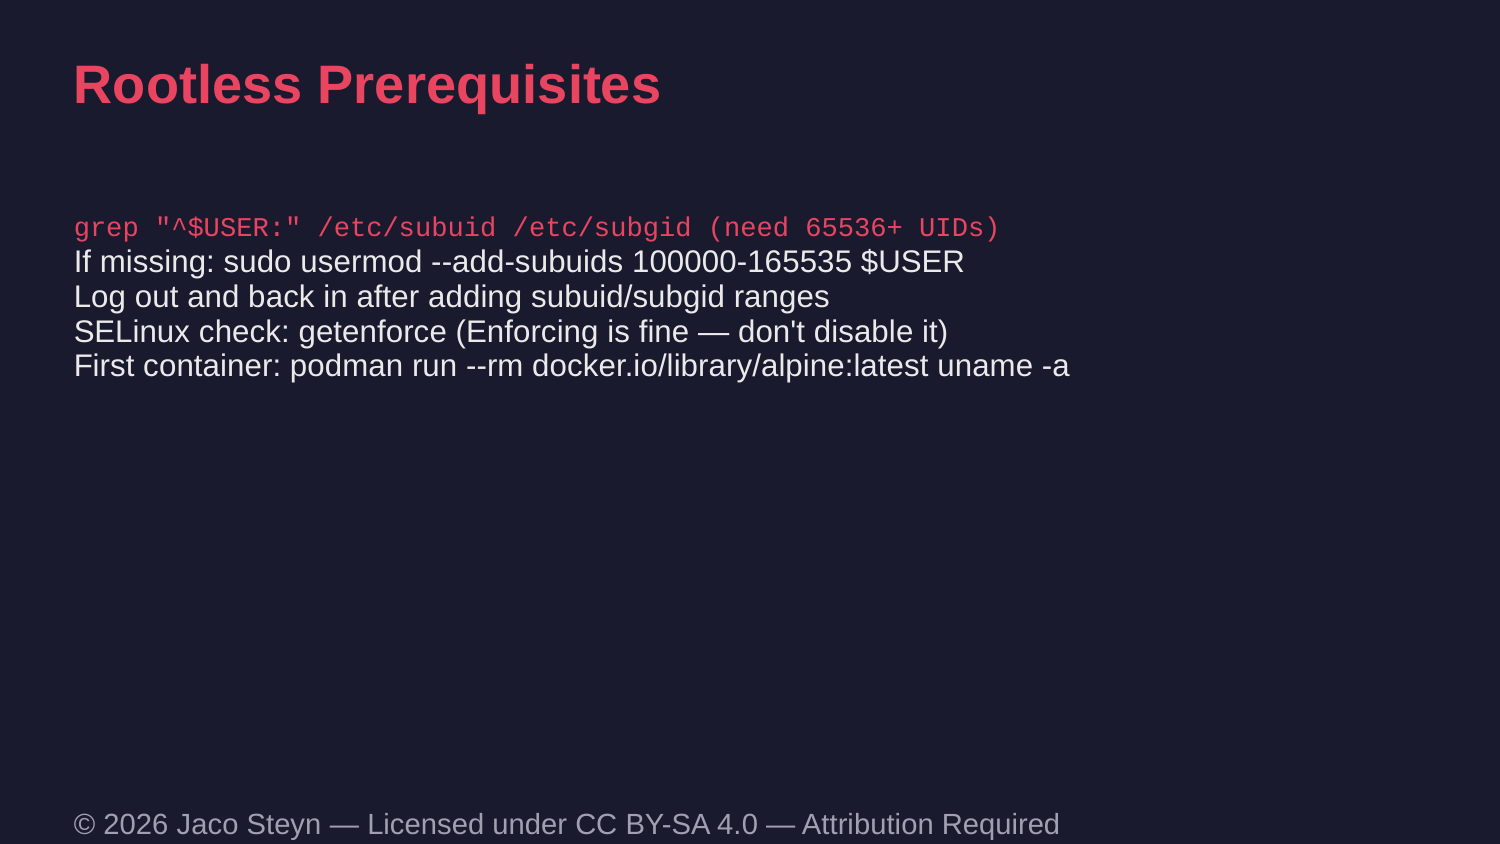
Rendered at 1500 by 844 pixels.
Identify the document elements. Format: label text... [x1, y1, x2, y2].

title Rootless Prerequisites [59, 47, 1441, 166]
text_box grep "^$USER:" /etc/subuid /etc/subgid (need 65536+ UIDs) If missing: sudo usermod --add-subuids 100000-165535 $USER Log out and back in after adding subuid/subgid ranges SELinux check: getenforce (Enforcing is fine — don't disable it) First container: podman run --rm docker.io/library/alpine:latest uname -a [59, 206, 1441, 798]
text_box © 2026 Jaco Steyn — Licensed under CC BY-SA 4.0 — Attribution Required [59, 800, 1441, 836]
